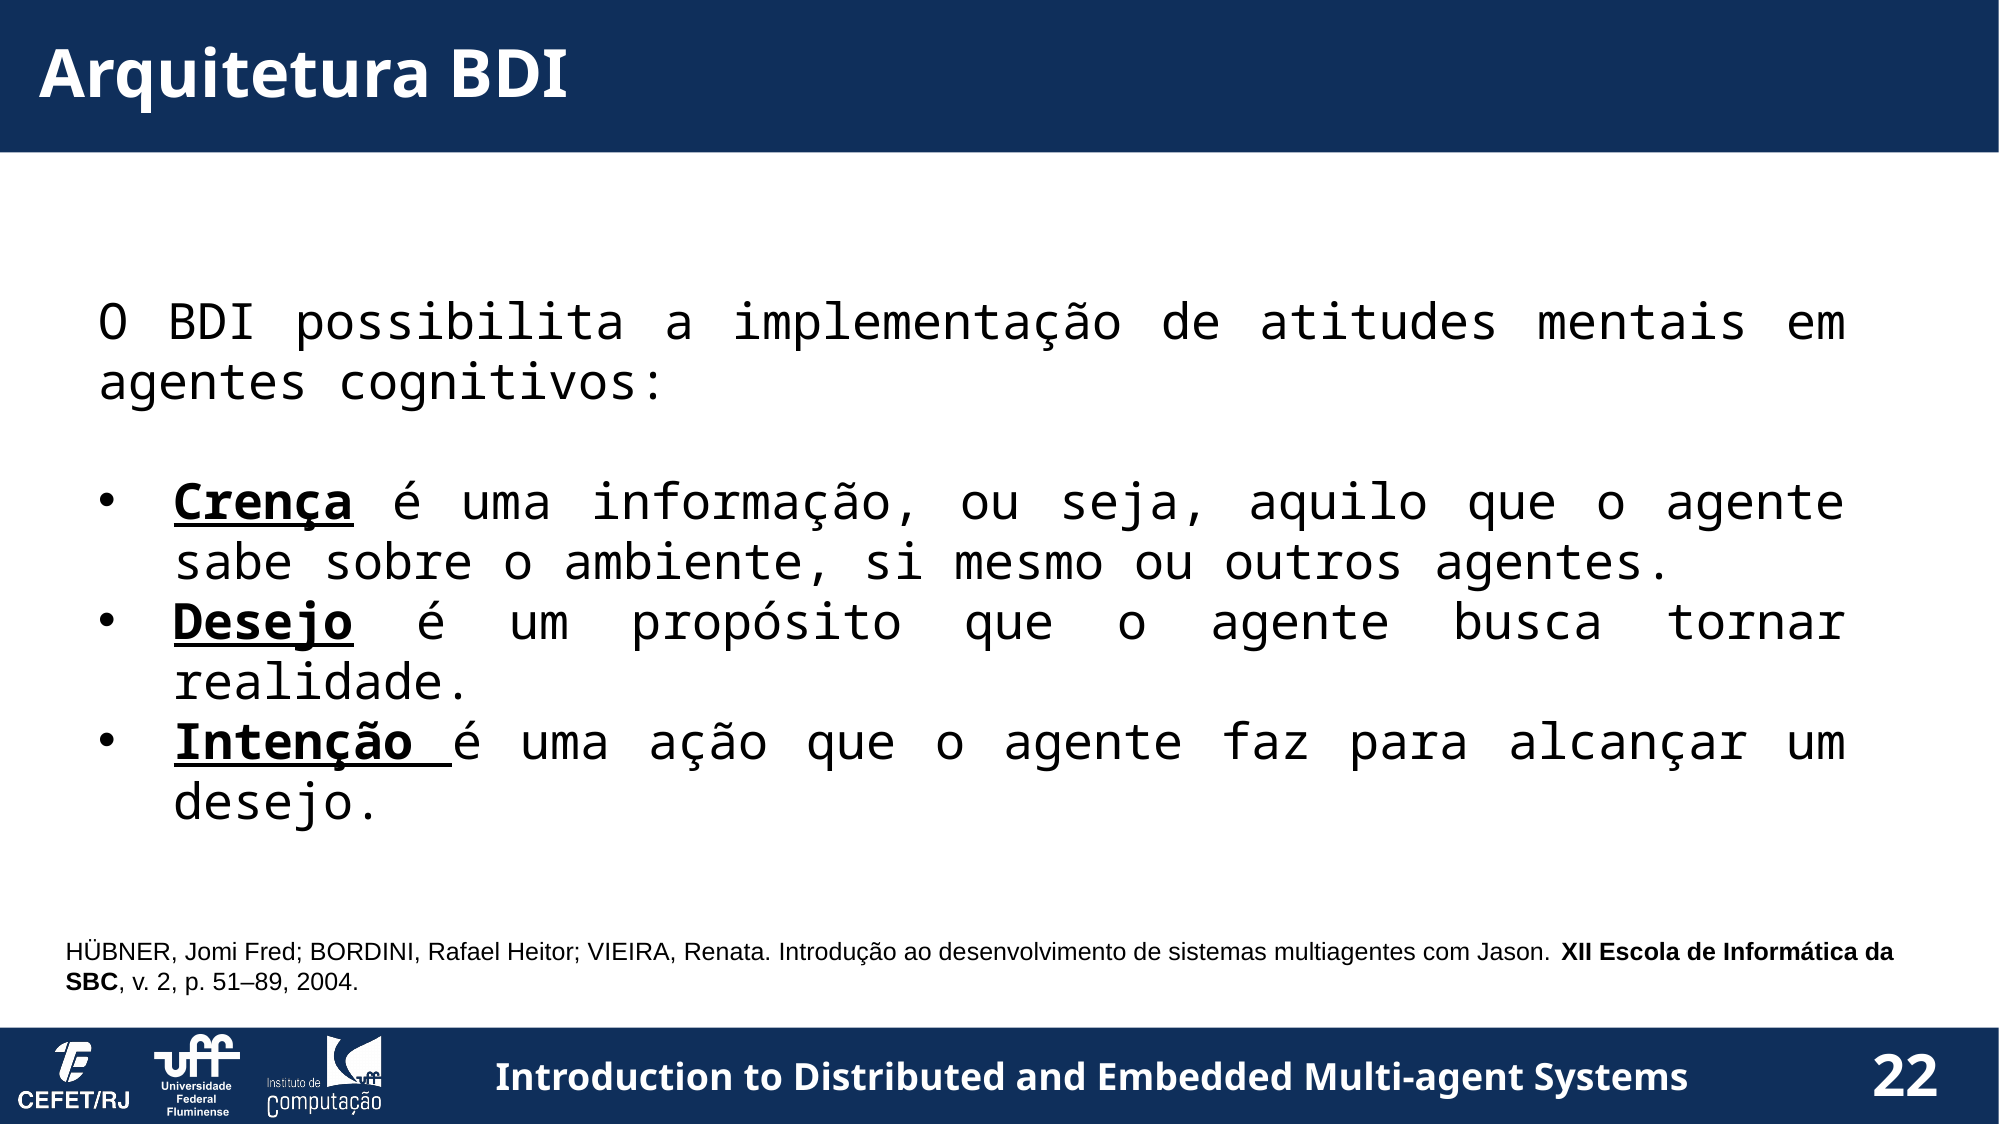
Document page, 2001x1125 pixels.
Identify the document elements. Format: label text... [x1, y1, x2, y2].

text_box HÜBNER, Jomi Fred; BORDINI, Rafael Heitor; VIEIRA, Renata. Introdução ao desenvolvimento de sistemas multiagentes com Jason. XII Escola de Informática da SBC, v. 2, p. 51–89, 2004. [50, 928, 1939, 1003]
text_box O BDI possibilita a implementação de atitudes mentais em agentes cognitivos: Crença é uma informação, ou seja, aquilo que o agente sabe sobre o ambiente, si mesmo ou outros agentes. Desejo é um propósito que o agente busca tornar realidade. Intenção é uma ação que o agente faz para alcançar um desejo. [83, 281, 1861, 837]
picture [153, 1033, 241, 1121]
picture [18, 1021, 129, 1125]
picture [265, 1033, 383, 1118]
text_box Arquitetura BDI [25, 23, 1999, 119]
